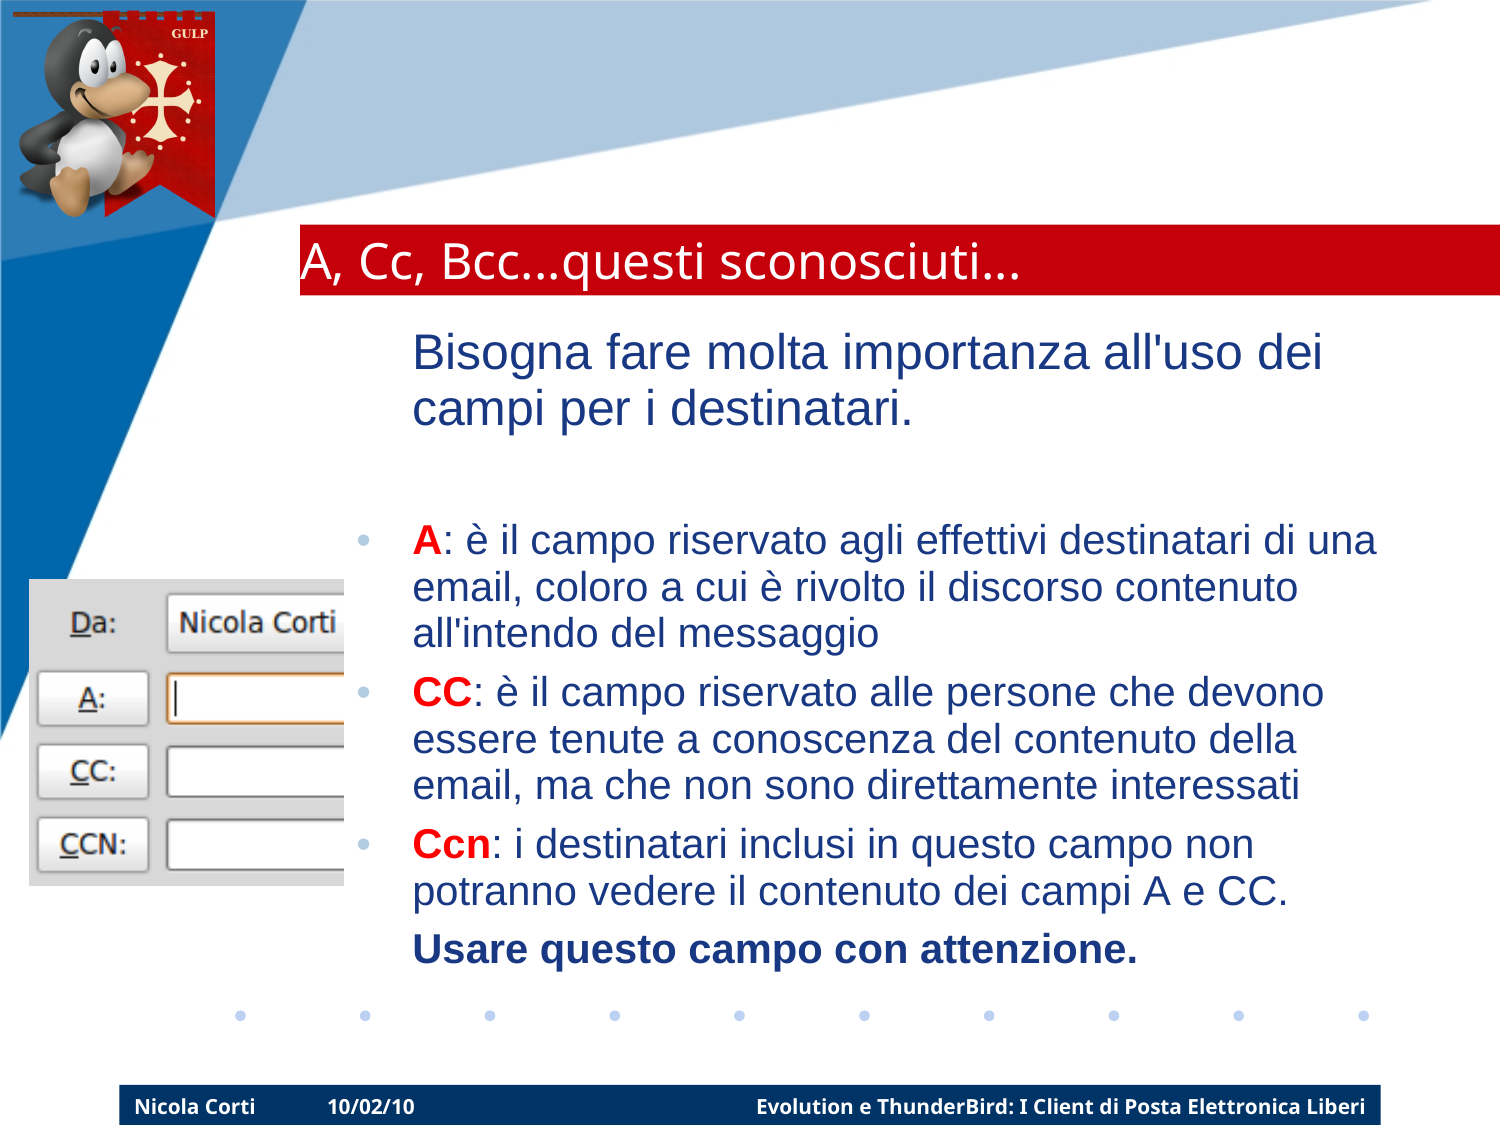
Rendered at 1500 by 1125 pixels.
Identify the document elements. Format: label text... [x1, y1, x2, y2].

title A, Cc, Bcc...questi sconosciuti... [300, 224, 1500, 296]
list Bisogna fare molta importanza all'uso dei campi per i destinatari. A: è il campo riservato agli effettivi destinatari di una email, coloro a cui è rivolto il discorso contenuto all'intendo del messaggio CC: è il campo riservato alle persone che devono essere tenute a conoscenza del contenuto della email, ma che non sono direttamente interessati Ccn: i destinatari inclusi in questo campo non potranno vedere il contenuto dei campi A e CC. Usare questo campo con attenzione. [299, 324, 1418, 1068]
picture [0, 0, 1500, 886]
